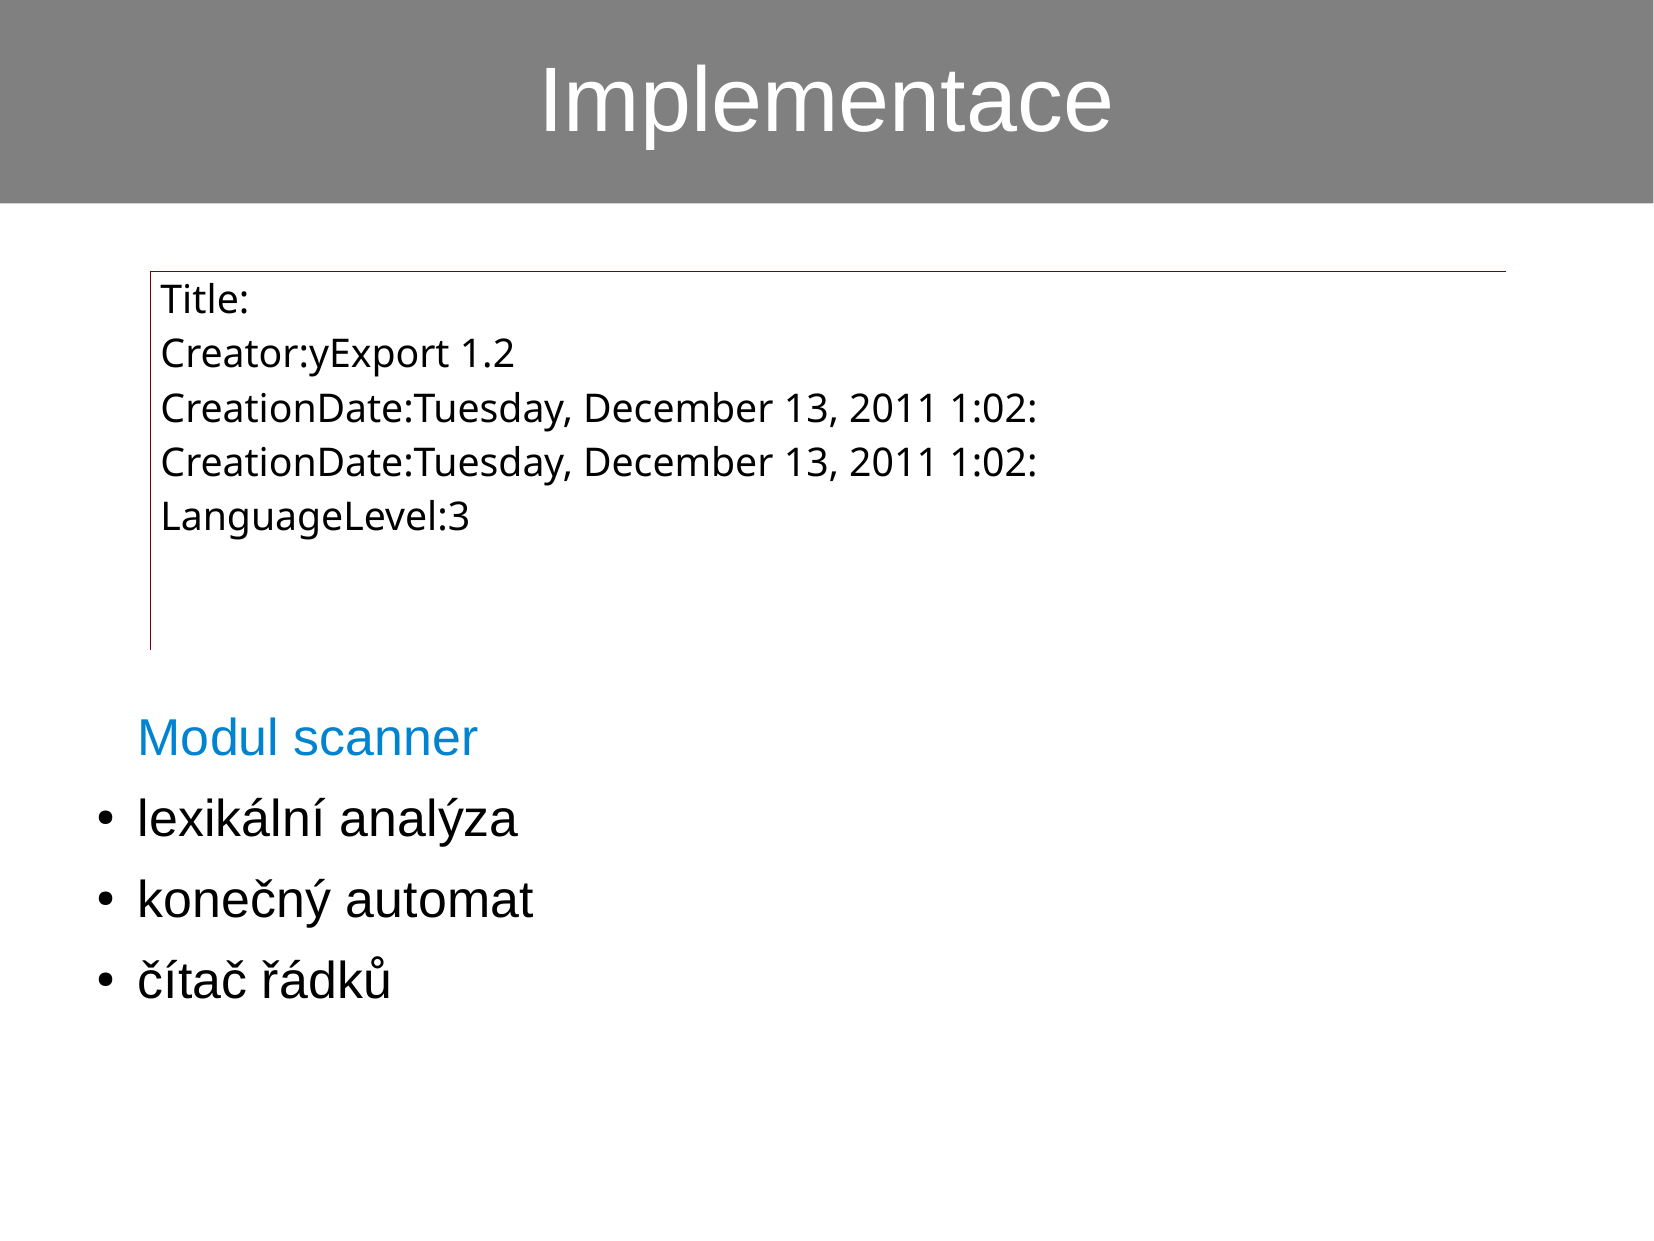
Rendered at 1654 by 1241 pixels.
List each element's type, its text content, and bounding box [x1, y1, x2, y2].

title Implementace [0, 0, 1654, 204]
picture [147, 268, 1506, 650]
list Modul scanner lexikální analýza konečný automat čítač řádků [82, 708, 1571, 1014]
